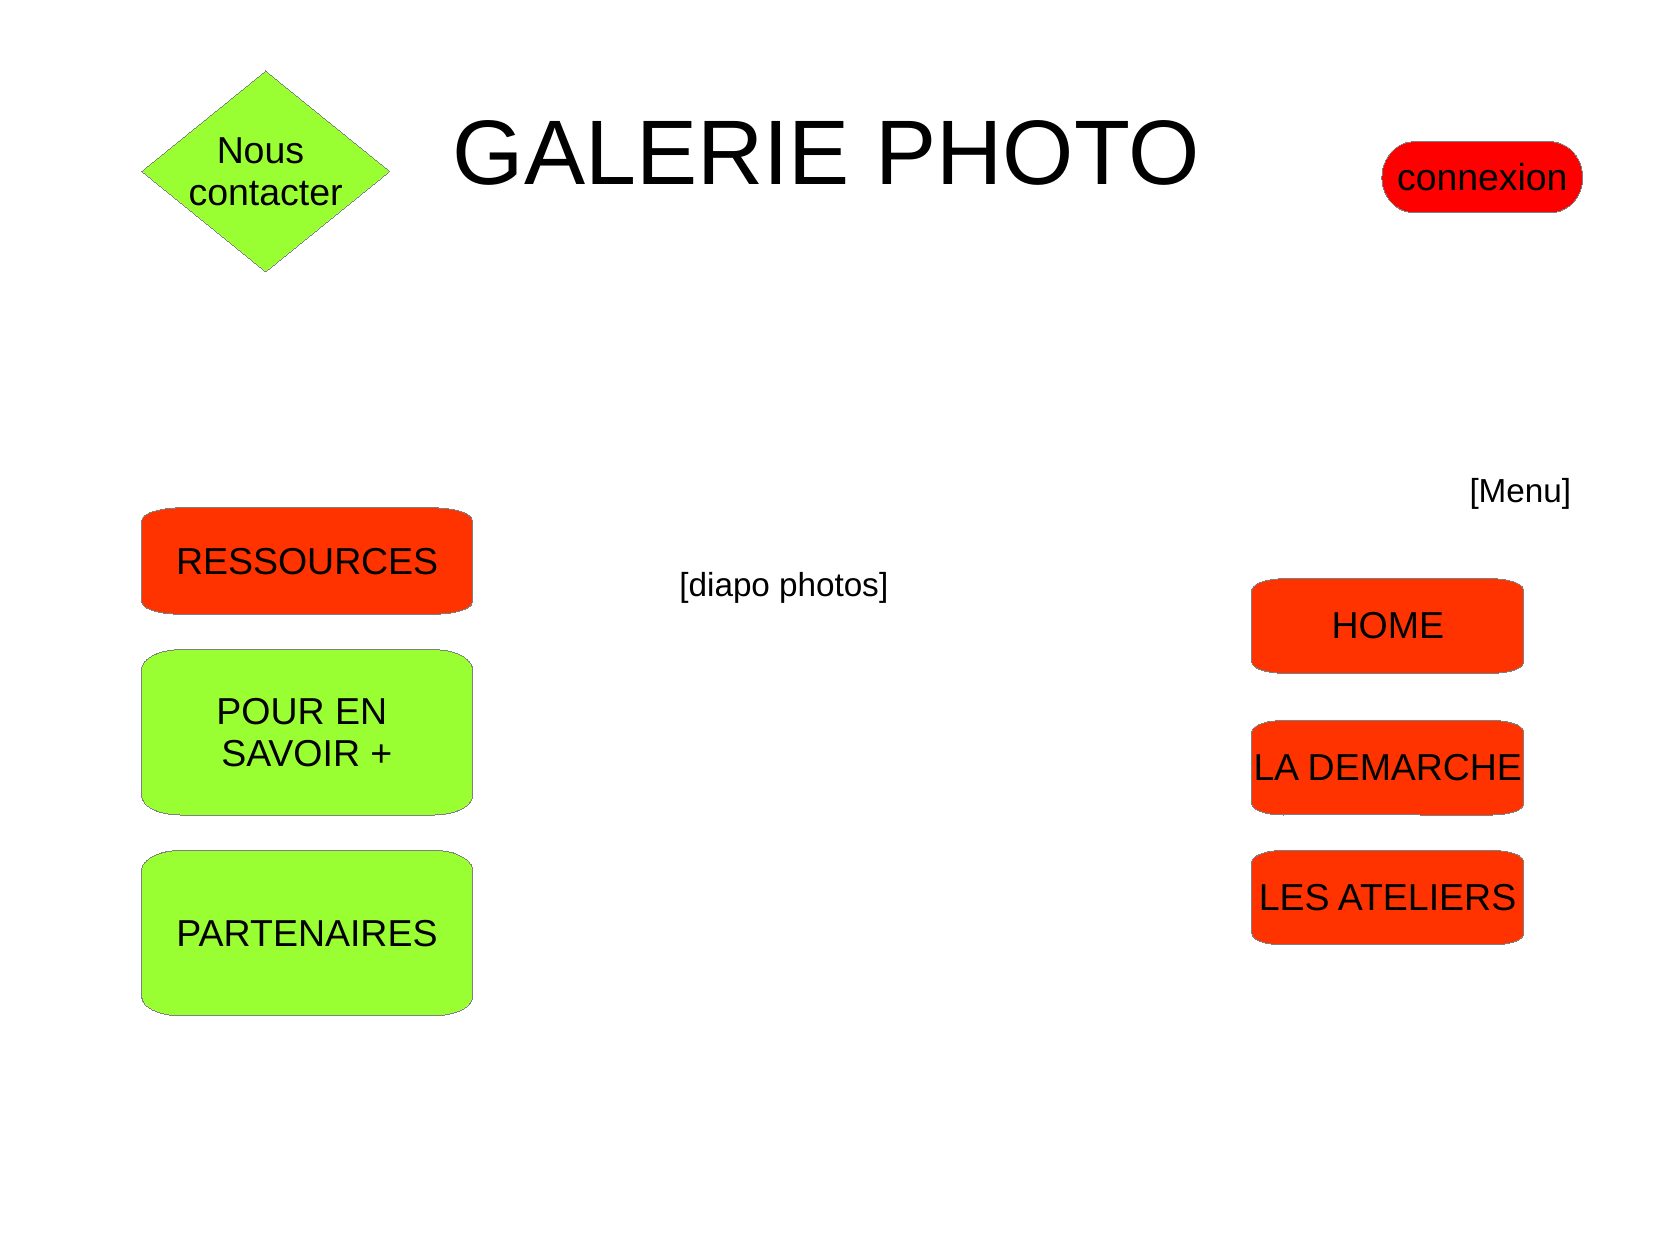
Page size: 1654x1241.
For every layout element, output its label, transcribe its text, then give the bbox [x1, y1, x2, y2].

text_box LES ATELIERS [1251, 850, 1524, 945]
text_box Nous contacter [141, 70, 390, 272]
title GALERIE PHOTO [82, 49, 1571, 257]
text_box LA DEMARCHE [1251, 720, 1524, 816]
list [Menu] [1169, 472, 1572, 981]
text_box PARTENAIRES [141, 850, 473, 1016]
text_box RESSOURCES [141, 507, 473, 615]
text_box HOME [1251, 578, 1524, 674]
text_box POUR EN SAVOIR + [141, 649, 473, 816]
text_box connexion [1381, 141, 1583, 213]
list [diapo photos] [608, 566, 1087, 745]
